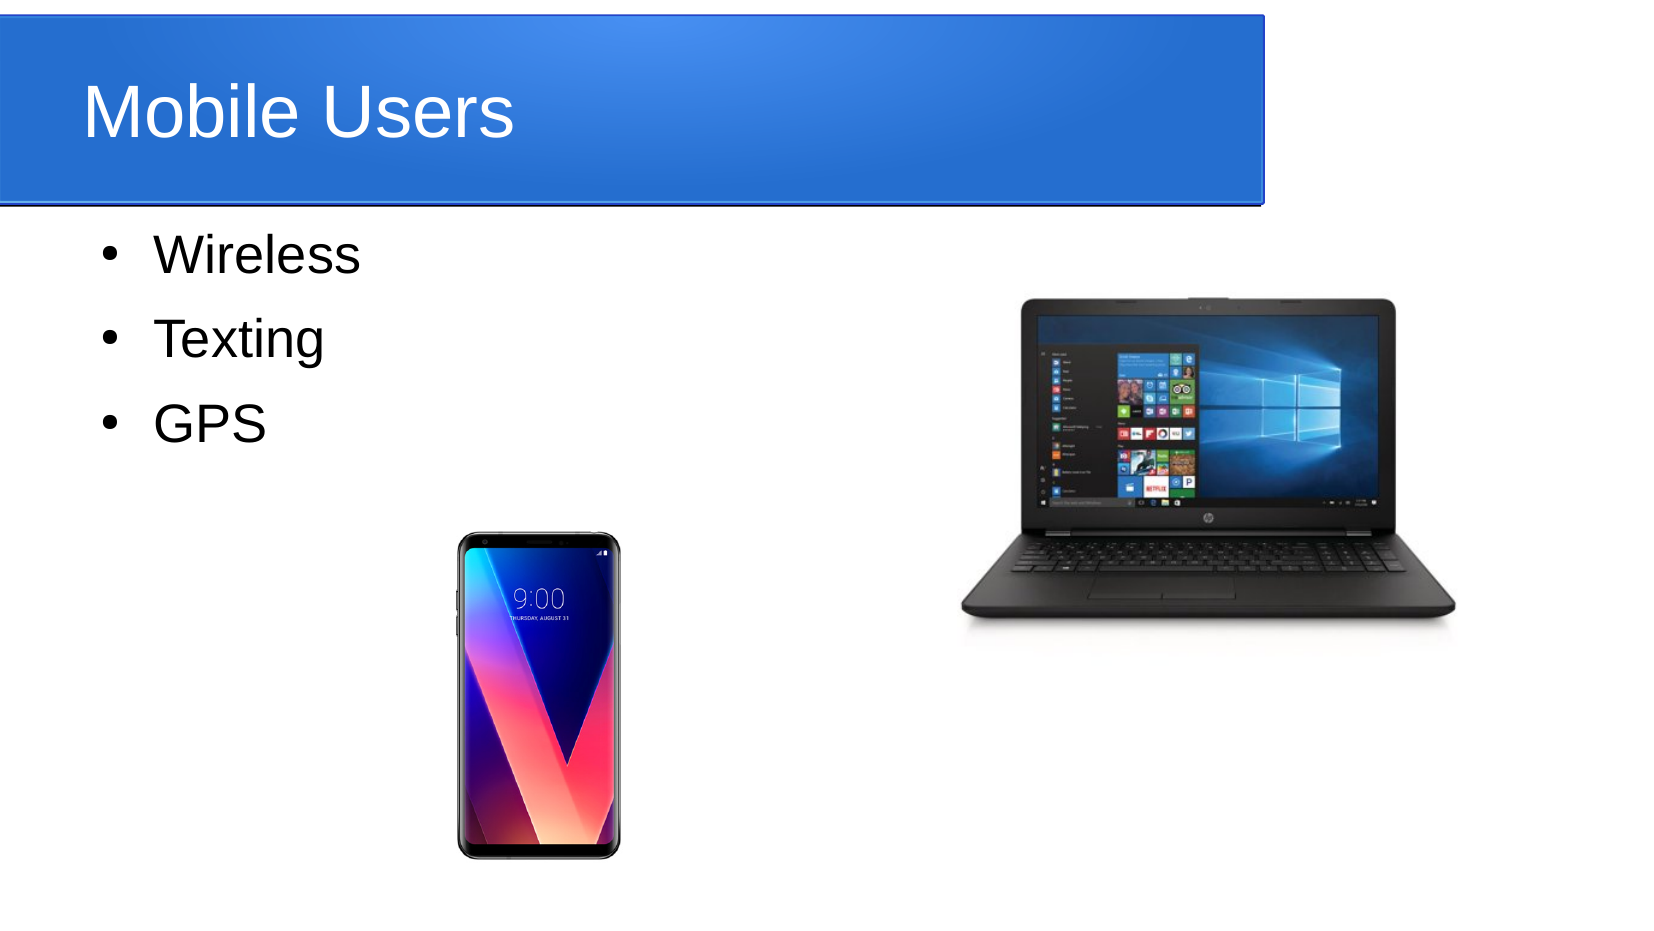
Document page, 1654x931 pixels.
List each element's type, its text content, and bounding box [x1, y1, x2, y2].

picture [250, 506, 826, 885]
picture [938, 224, 1479, 764]
title Mobile Users [82, 35, 1235, 189]
list Wireless Texting GPS [82, 224, 809, 482]
